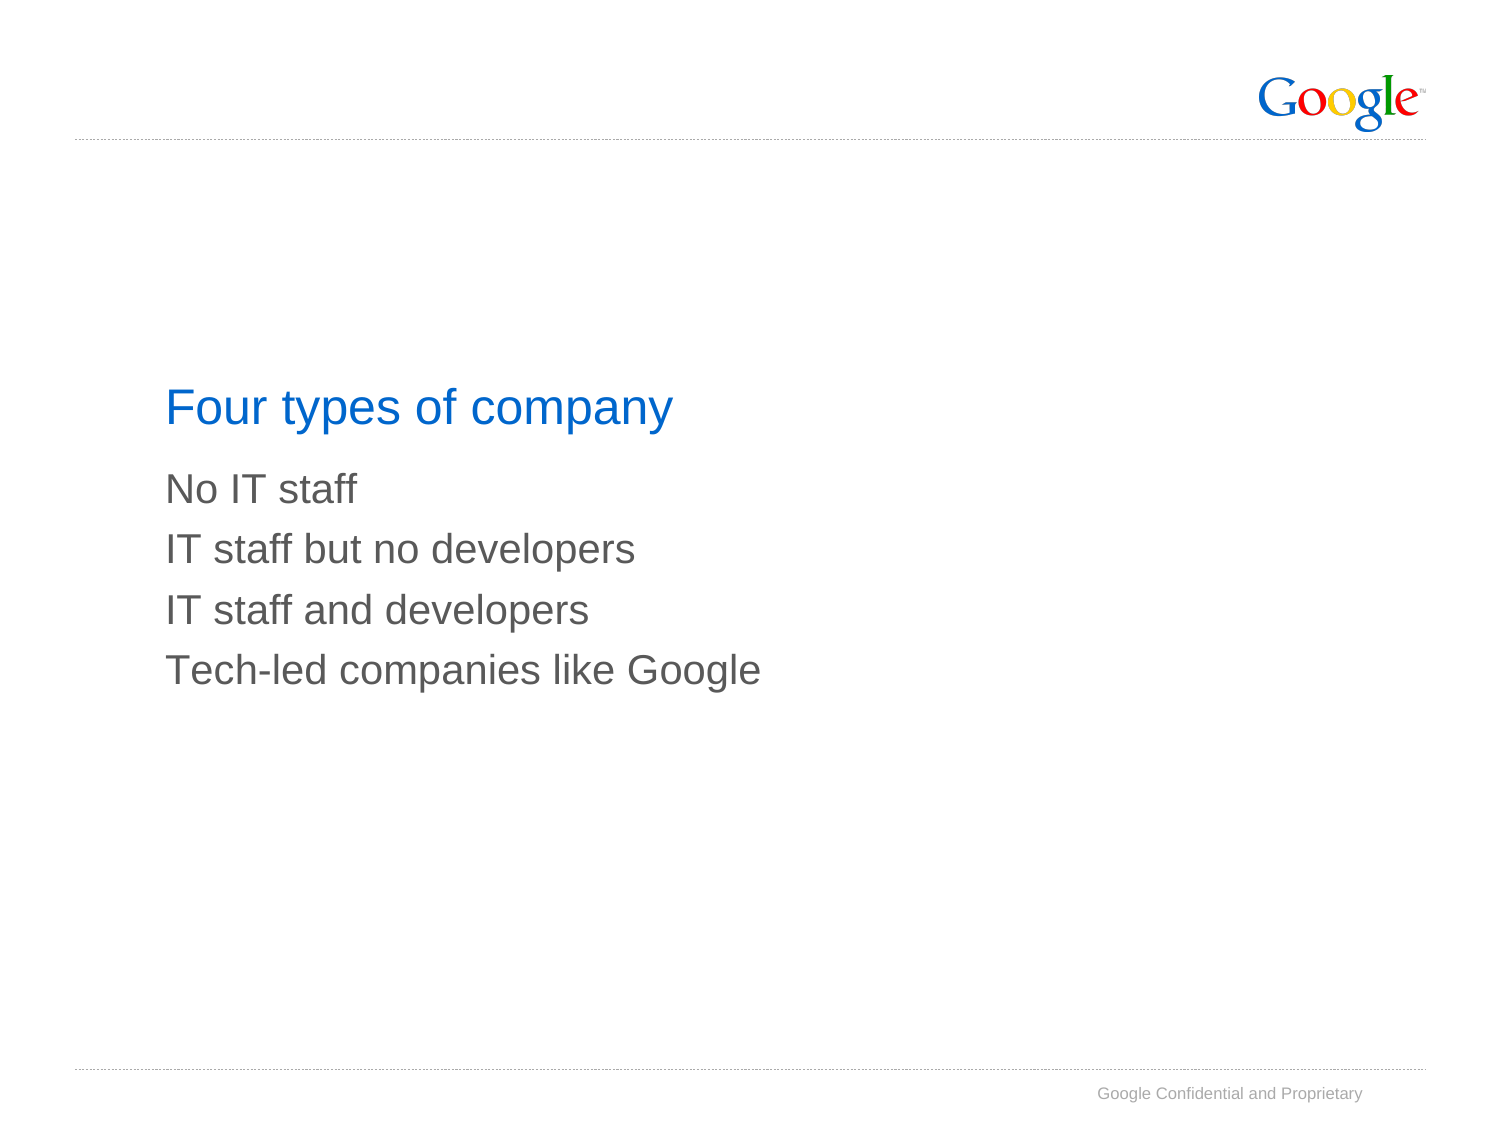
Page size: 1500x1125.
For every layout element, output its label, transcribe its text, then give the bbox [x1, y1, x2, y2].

list No IT staff IT staff but no developers IT staff and developers Tech-led companies like Google [150, 454, 1351, 1035]
title Four types of company [150, 253, 1351, 443]
picture [1259, 75, 1426, 132]
